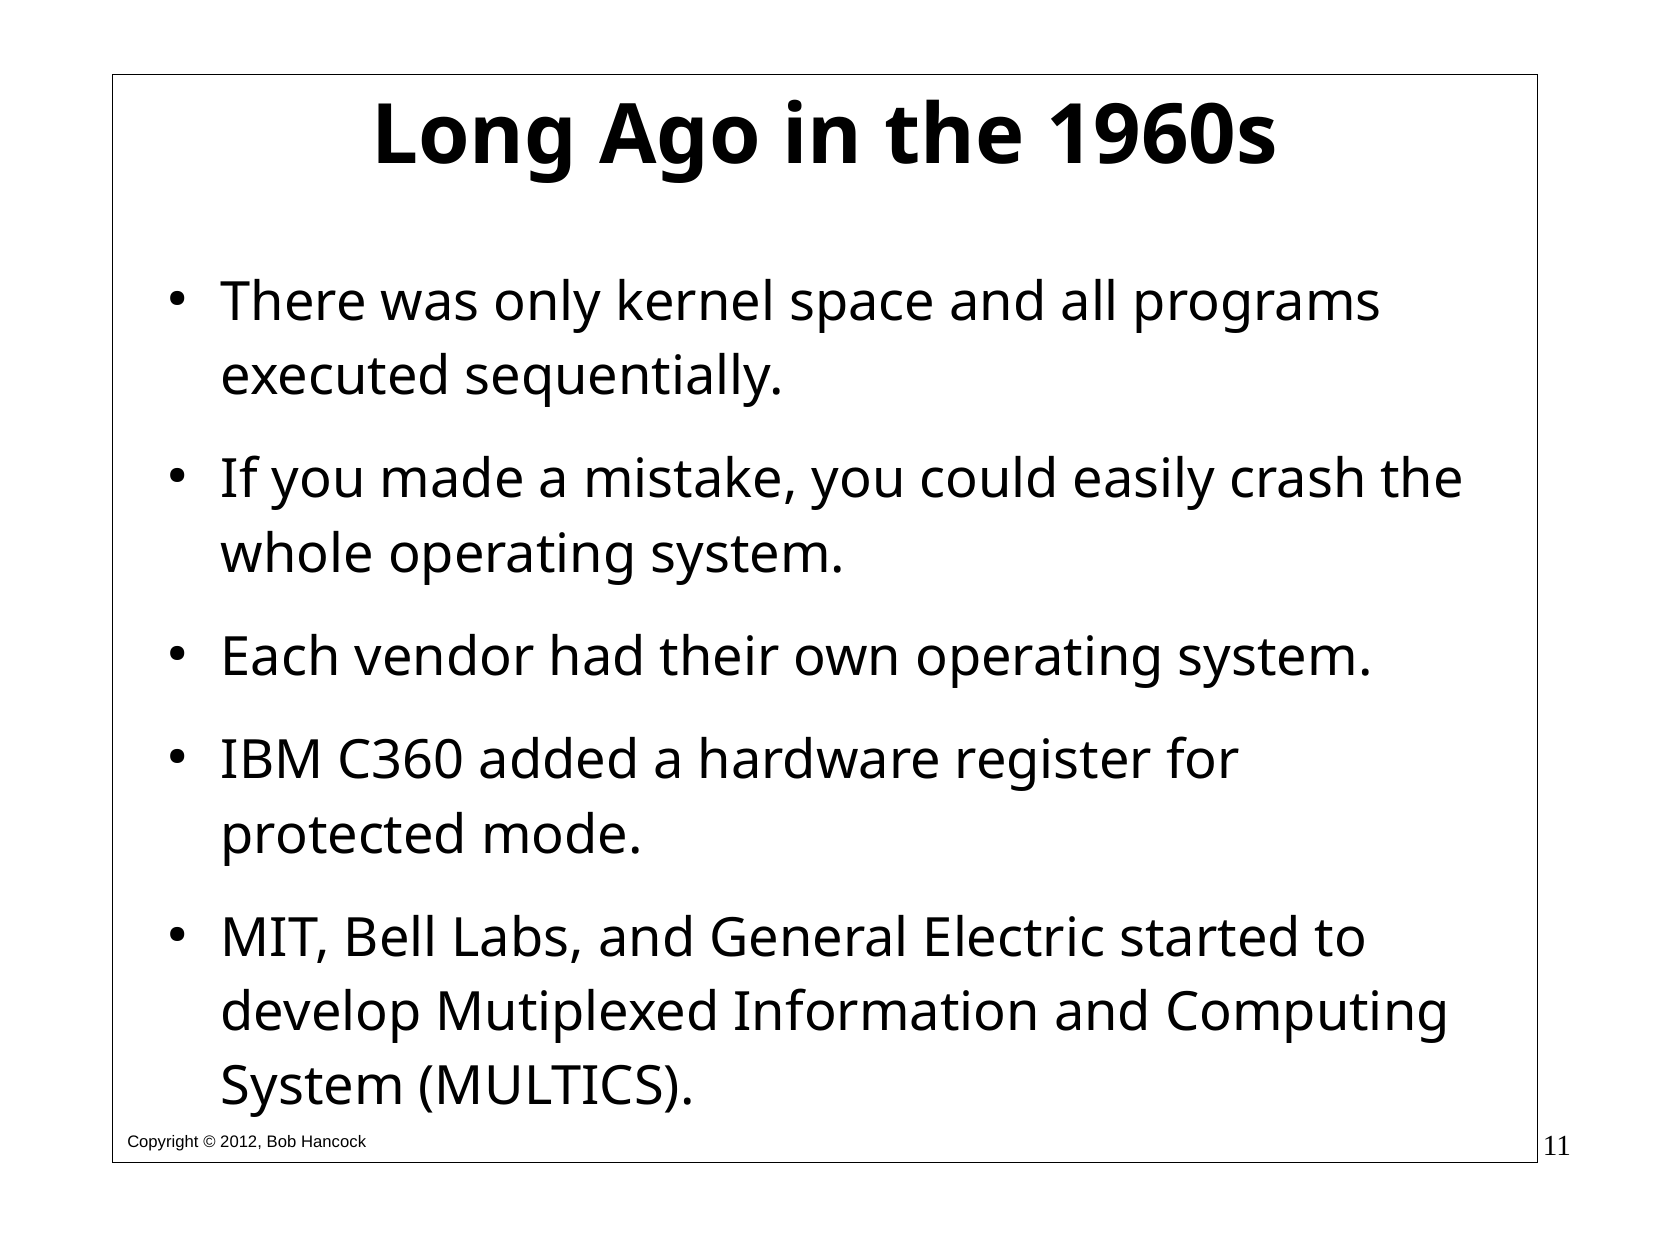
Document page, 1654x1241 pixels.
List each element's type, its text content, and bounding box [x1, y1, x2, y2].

title Long Ago in the 1960s [112, 75, 1538, 188]
text_box Copyright © 2012, Bob Hancock [112, 1125, 382, 1159]
list There was only kernel space and all programs executed sequentially. If you made a mistake, you could easily crash the whole operating system. Each vendor had their own operating system. IBM C360 added a hardware register for protected mode. MIT, Bell Labs, and General Electric started to develop Mutiplexed Information and Computing System (MULTICS). [150, 262, 1501, 1126]
